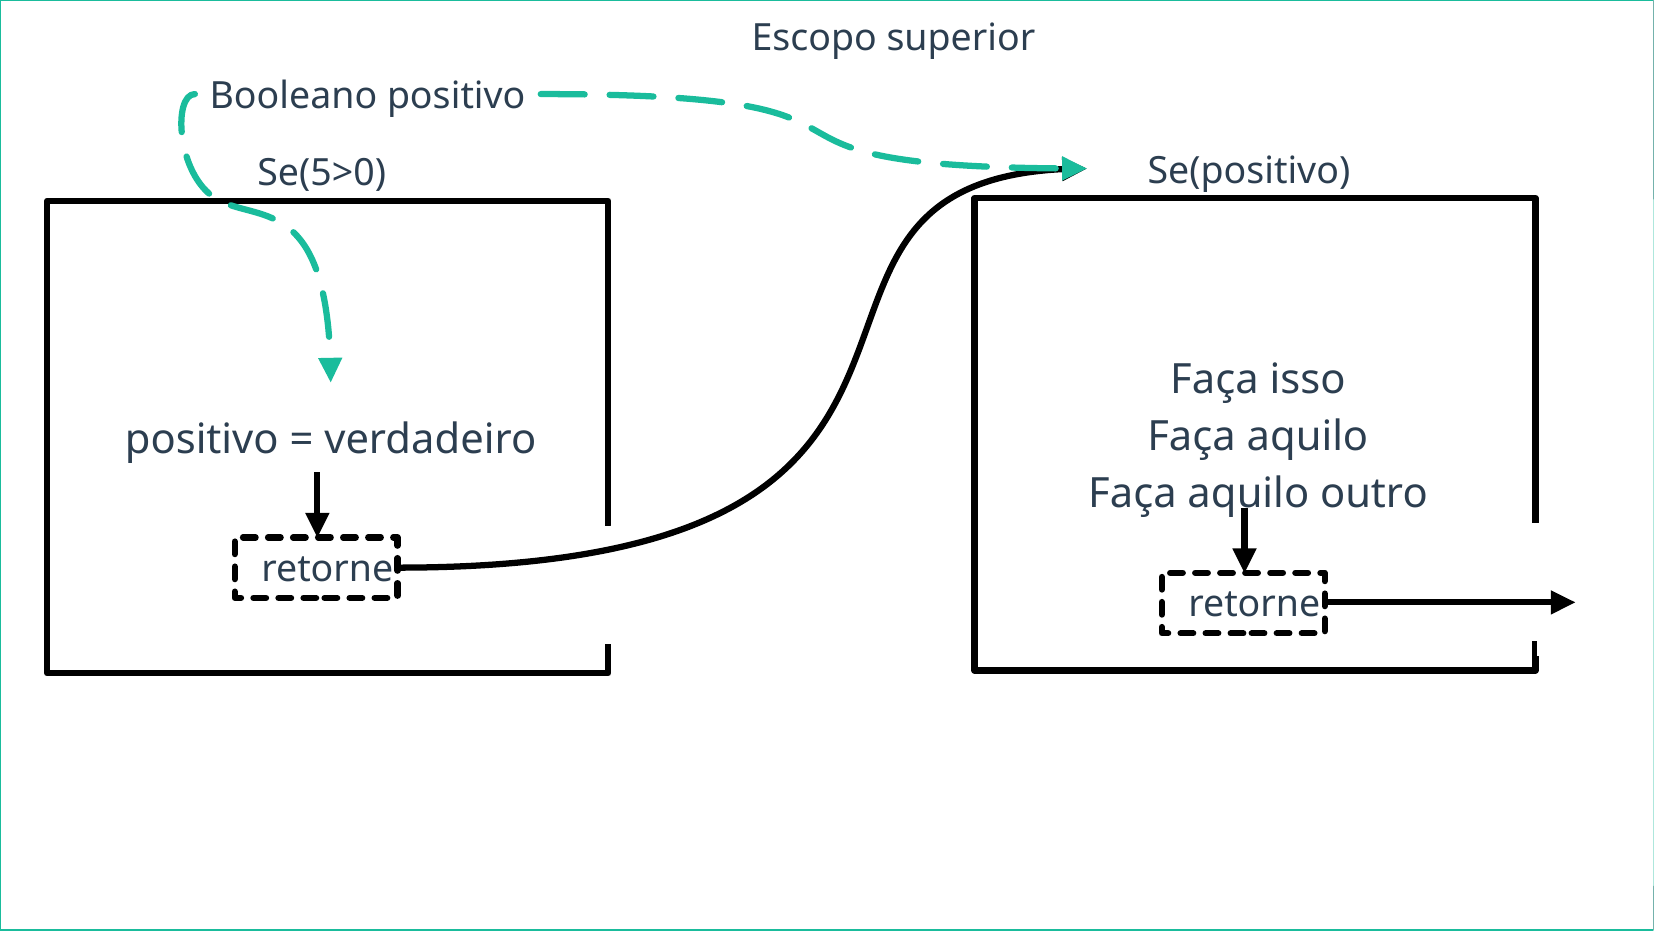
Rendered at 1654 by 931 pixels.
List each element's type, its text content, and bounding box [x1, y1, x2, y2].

text_box [0, 0, 1654, 931]
text_box Se(positivo) [1086, 137, 1412, 200]
text_box Faça isso Faça aquilo Faça aquilo outro [962, 348, 1554, 521]
text_box Se(5>0) [159, 140, 485, 203]
text_box retorne [1173, 571, 1319, 634]
text_box Escopo superior [736, 4, 1019, 67]
text_box Booleano positivo [194, 63, 508, 126]
text_box retorne [246, 535, 392, 598]
text_box positivo = verdadeiro [35, 382, 626, 492]
